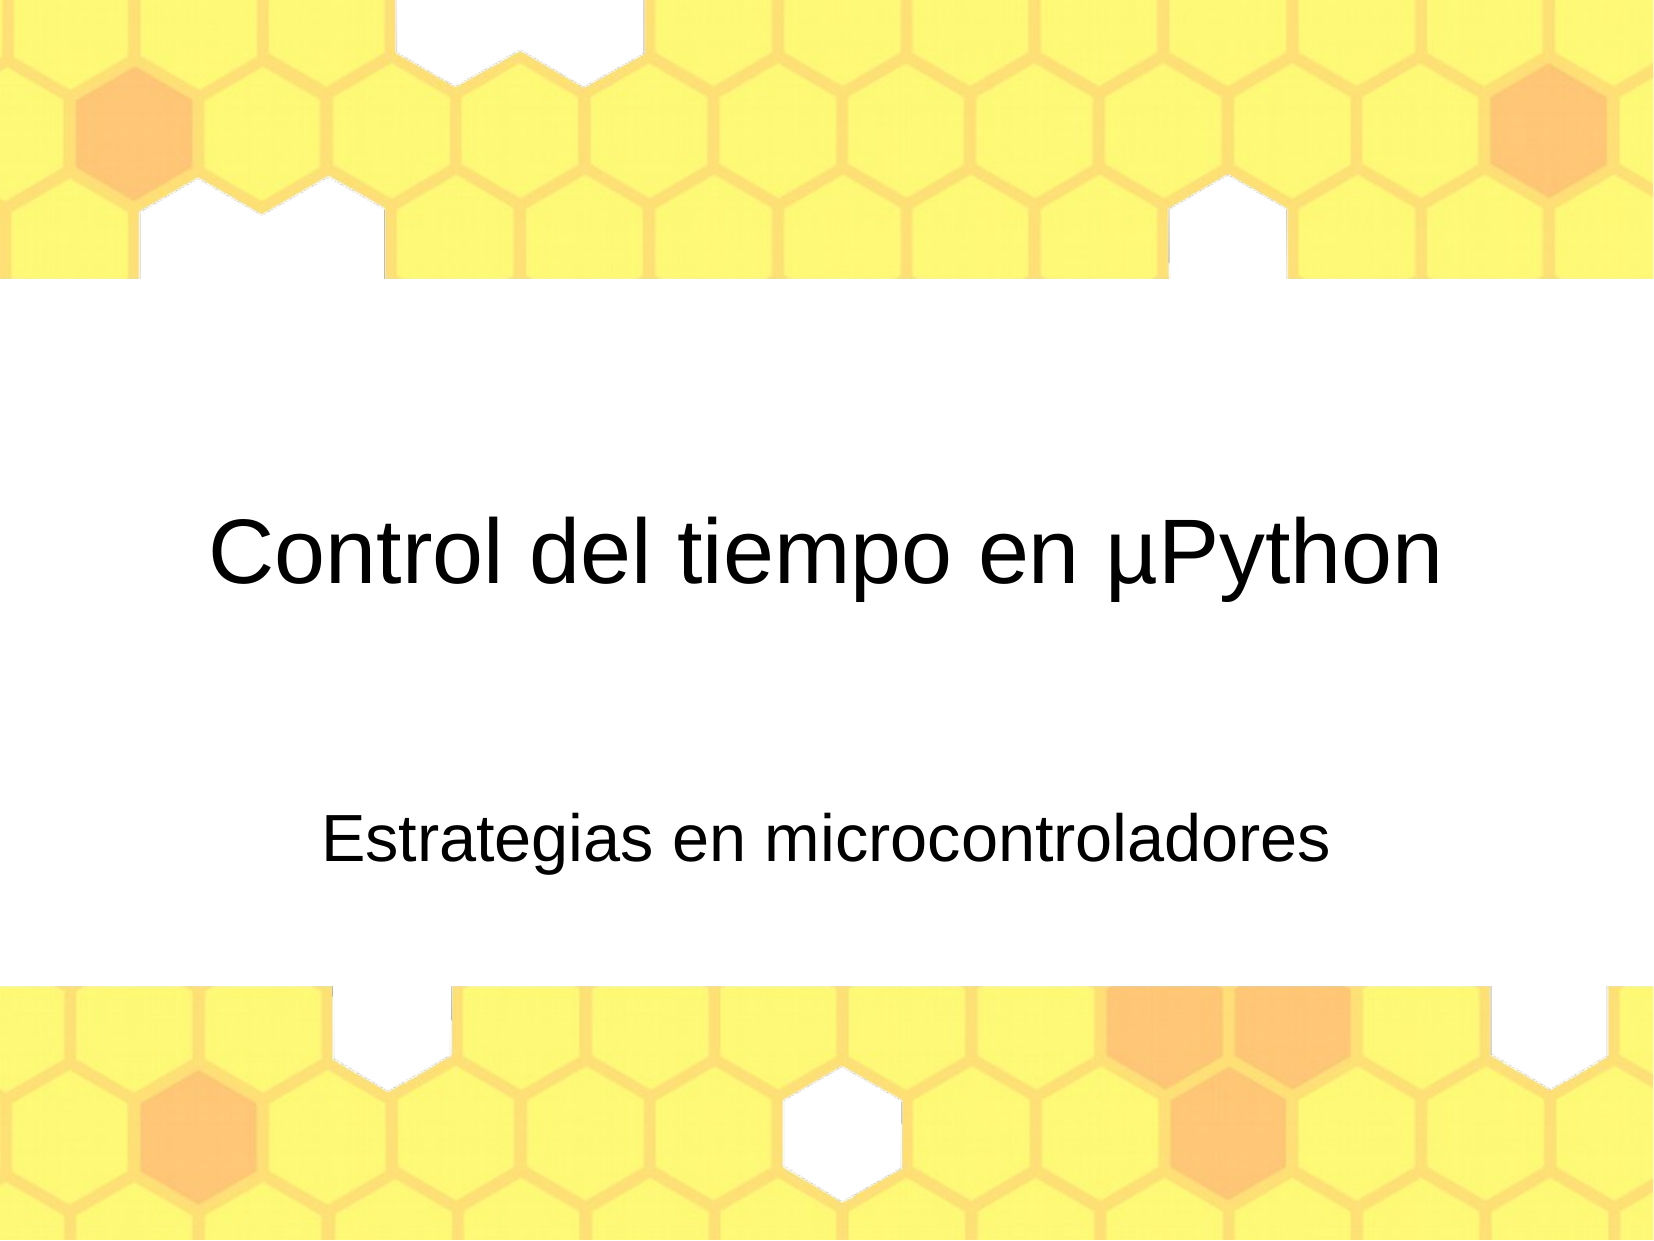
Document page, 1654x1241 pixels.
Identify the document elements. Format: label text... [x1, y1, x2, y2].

subtitle Estrategias en microcontroladores [82, 744, 1571, 934]
picture [0, 0, 1654, 279]
title Control del tiempo en µPython [82, 418, 1571, 686]
picture [0, 986, 1654, 1240]
